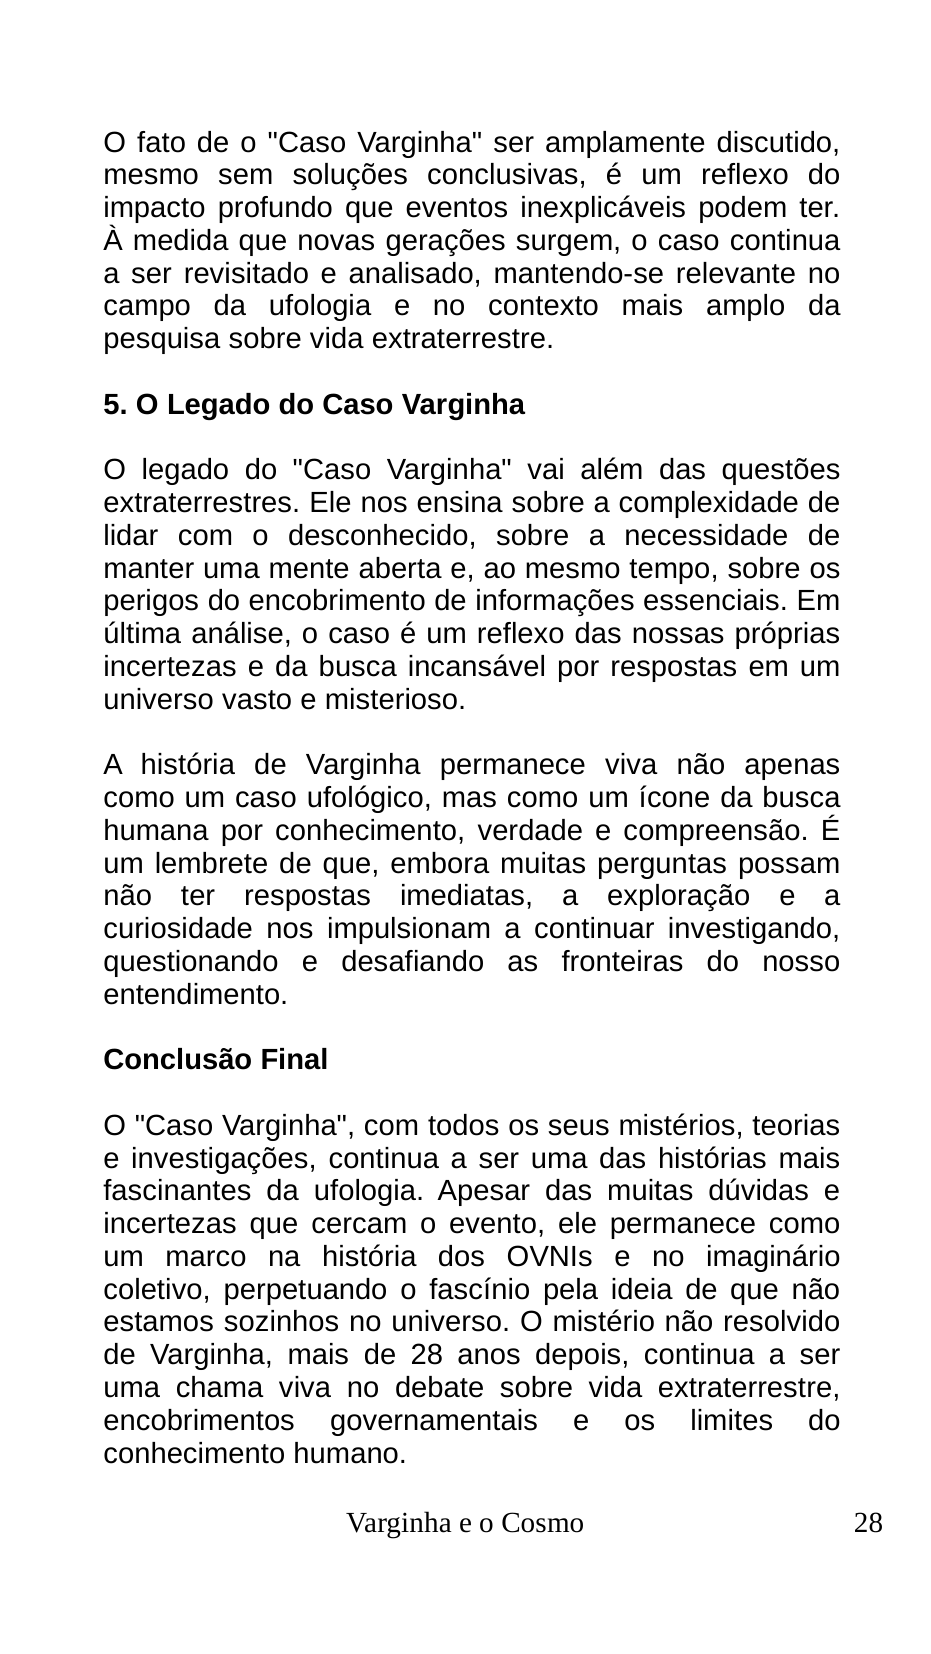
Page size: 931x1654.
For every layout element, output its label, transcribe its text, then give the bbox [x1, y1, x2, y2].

text_box O fato de o "Caso Varginha" ser amplamente discutido, mesmo sem soluções conclusivas, é um reflexo do impacto profundo que eventos inexplicáveis podem ter. À medida que novas gerações surgem, o caso continua a ser revisitado e analisado, mantendo-se relevante no campo da ufologia e no contexto mais amplo da pesquisa sobre vida extraterrestre. 5. O Legado do Caso Varginha O legado do "Caso Varginha" vai além das questões extraterrestres. Ele nos ensina sobre a complexidade de lidar com o desconhecido, sobre a necessidade de manter uma mente aberta e, ao mesmo tempo, sobre os perigos do encobrimento de informações essenciais. Em última análise, o caso é um reflexo das nossas próprias incertezas e da busca incansável por respostas em um universo vasto e misterioso. A história de Varginha permanece viva não apenas como um caso ufológico, mas como um ícone da busca humana por conhecimento, verdade e compreensão. É um lembrete de que, embora muitas perguntas possam não ter respostas imediatas, a exploração e a curiosidade nos impulsionam a continuar investigando, questionando e desafiando as fronteiras do nosso entendimento. Conclusão Final O "Caso Varginha", com todos os seus mistérios, teorias e investigações, continua a ser uma das histórias mais fascinantes da ufologia. Apesar das muitas dúvidas e incertezas que cercam o evento, ele permanece como um marco na história dos OVNIs e no imaginário coletivo, perpetuando o fascínio pela ideia de que não estamos sozinhos no universo. O mistério não resolvido de Varginha, mais de 28 anos depois, continua a ser uma chama viva no debate sobre vida extraterrestre, encobrimentos governamentais e os limites do conhecimento humano. [88, 118, 857, 1607]
